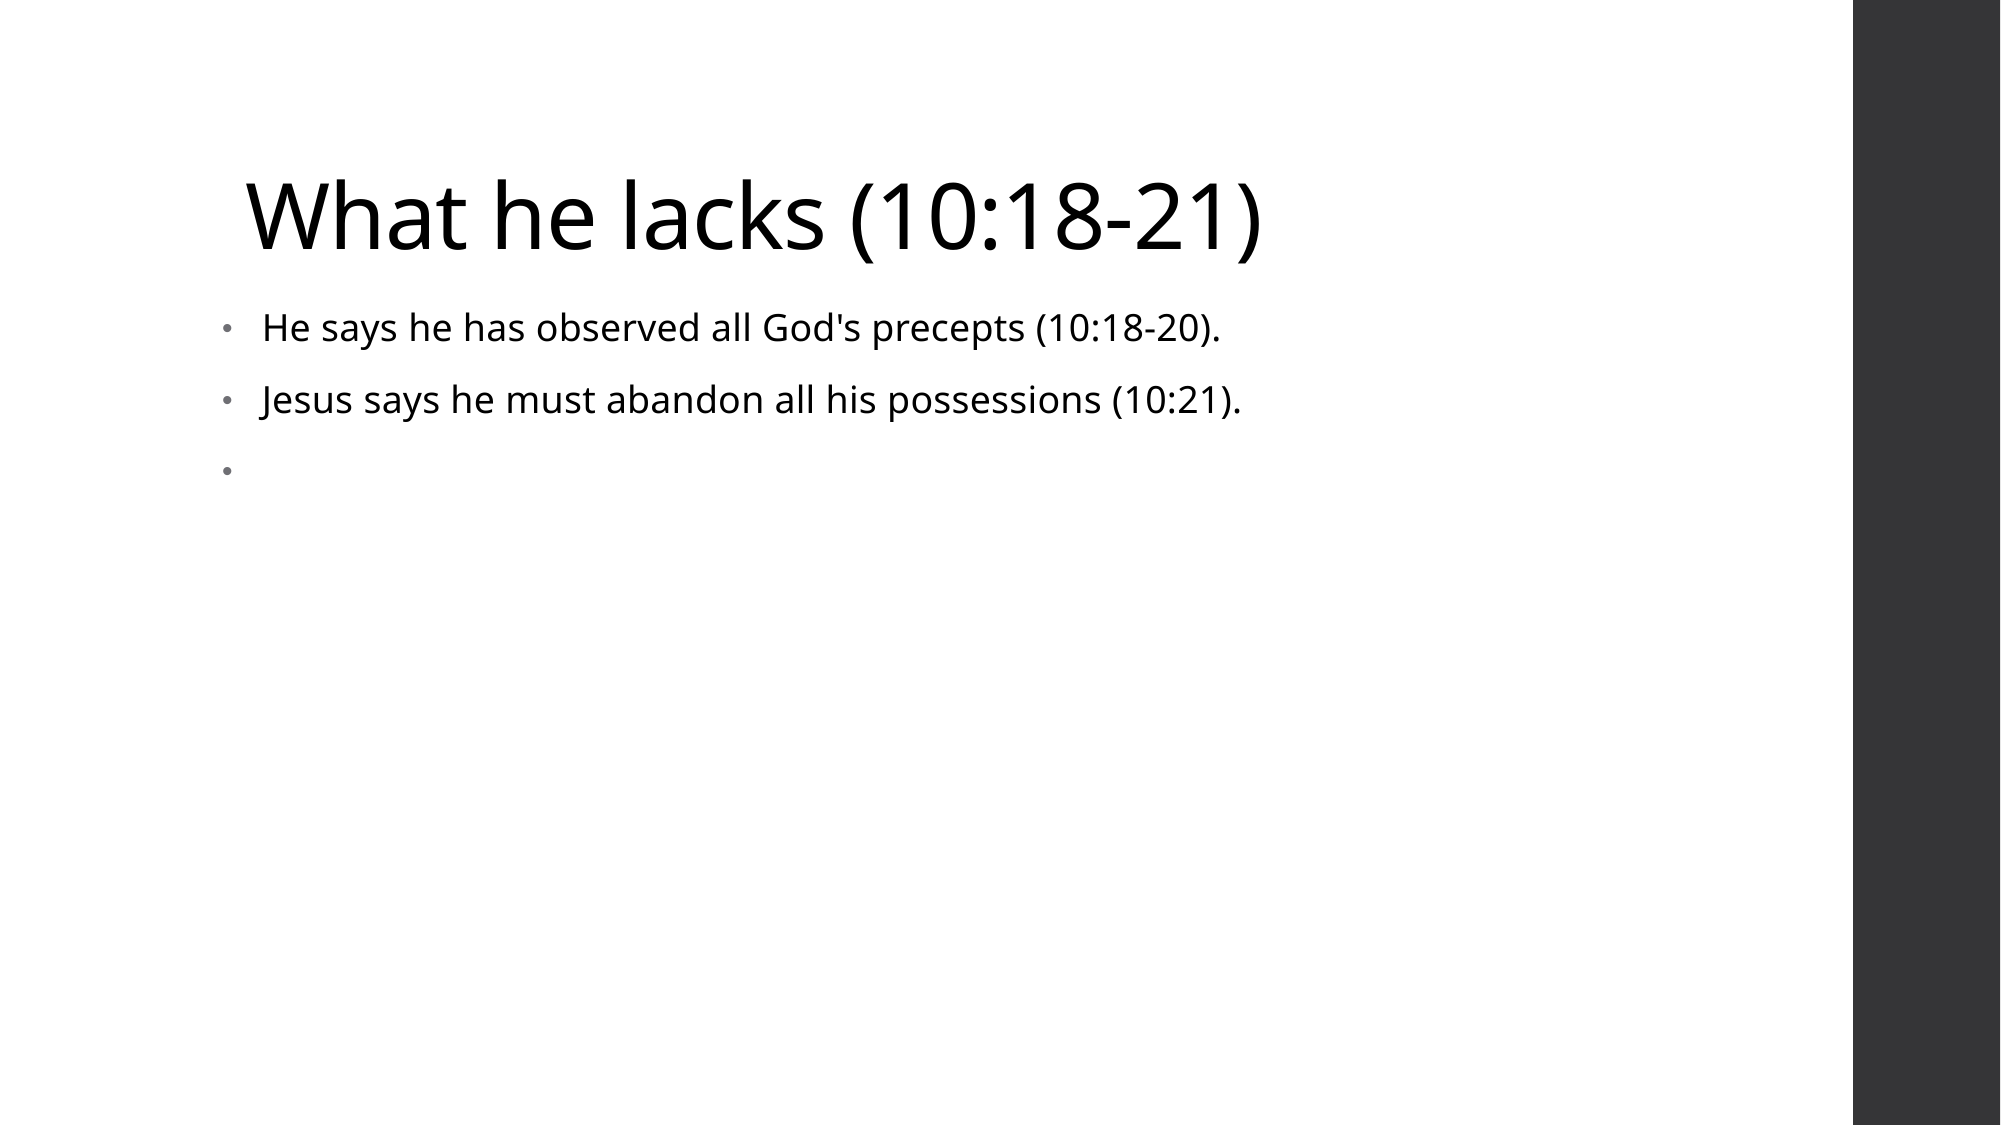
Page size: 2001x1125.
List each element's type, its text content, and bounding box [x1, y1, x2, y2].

list He says he has observed all God's precepts (10:18-20). Jesus says he must abandon all his possessions (10:21). [206, 299, 1617, 1014]
title What he lacks (10:18-21) [206, 60, 1797, 278]
